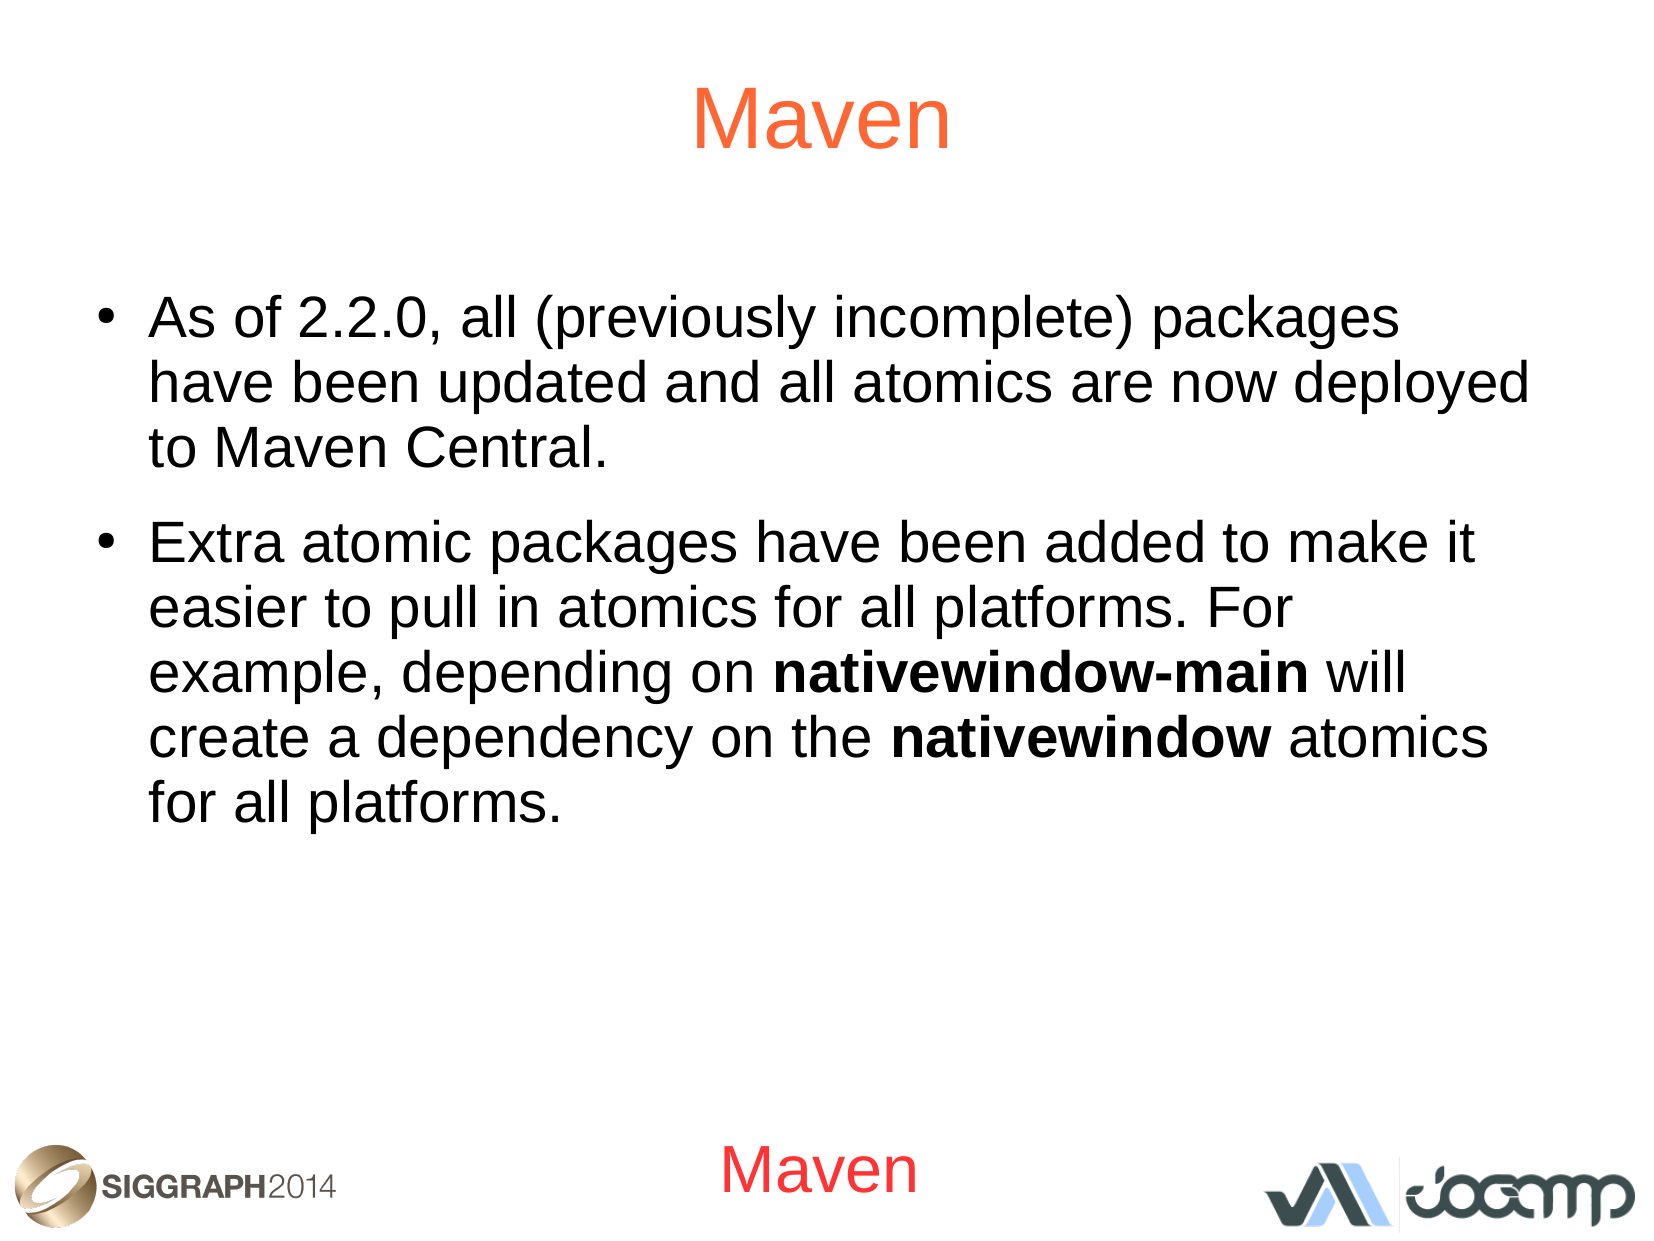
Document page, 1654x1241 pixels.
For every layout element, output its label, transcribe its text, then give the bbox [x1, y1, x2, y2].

picture [7, 1133, 343, 1239]
picture [1262, 1157, 1635, 1233]
text_box Maven [705, 1125, 936, 1215]
title Maven [68, 49, 1576, 188]
list As of 2.2.0, all (previously incomplete) packages have been updated and all atomics are now deployed to Maven Central. Extra atomic packages have been added to make it easier to pull in atomics for all platforms. For example, depending on nativewindow-main will create a dependency on the nativewindow atomics for all platforms. [78, 285, 1543, 1111]
